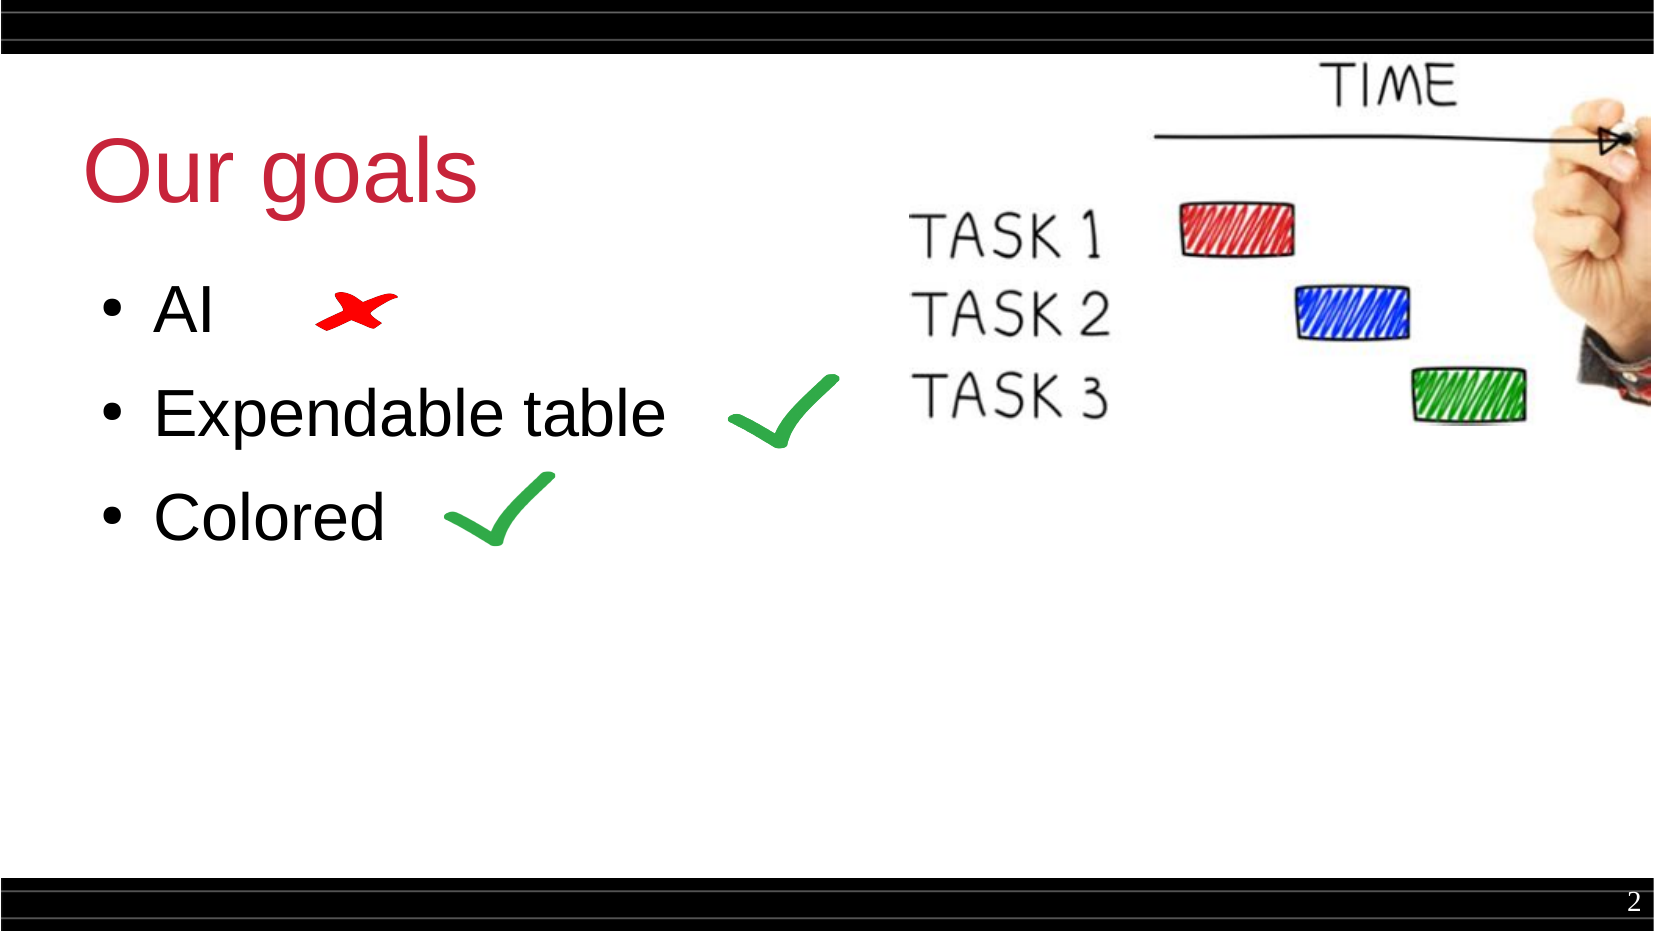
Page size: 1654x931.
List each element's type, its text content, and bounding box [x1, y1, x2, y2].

picture [1, 0, 1654, 426]
picture [307, 292, 406, 331]
picture [1, 878, 1654, 931]
title Our goals [82, 92, 909, 249]
picture [433, 463, 567, 556]
picture [717, 366, 851, 458]
list AI Expendable table Colored [82, 271, 1571, 851]
